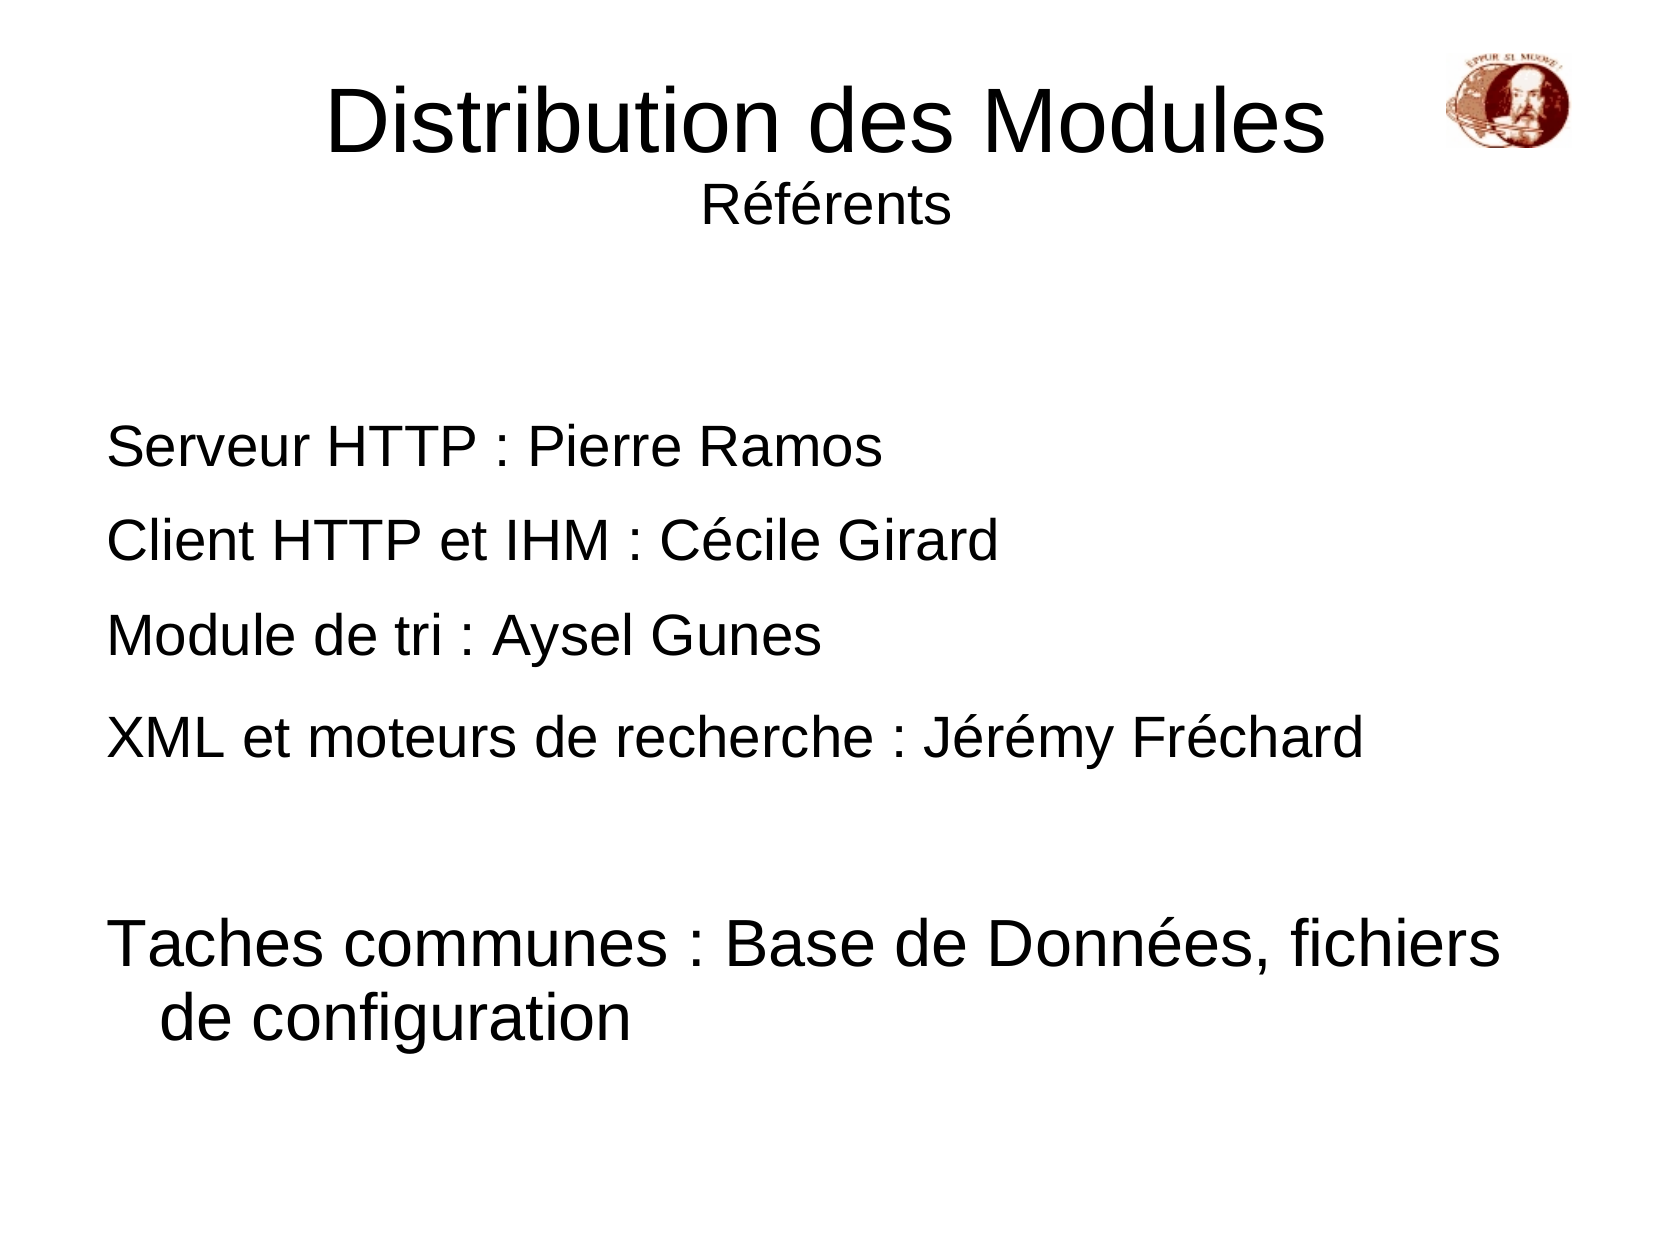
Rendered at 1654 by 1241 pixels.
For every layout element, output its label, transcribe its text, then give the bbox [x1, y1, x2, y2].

picture [1446, 53, 1572, 148]
list Serveur HTTP : Pierre Ramos Client HTTP et IHM : Cécile Girard Module de tri : Aysel Gunes XML et moteurs de recherche : Jérémy Fréchard Taches communes : Base de Données, fichiers de configuration [88, 413, 1577, 1112]
title Distribution des Modules Référents [82, 49, 1571, 257]
